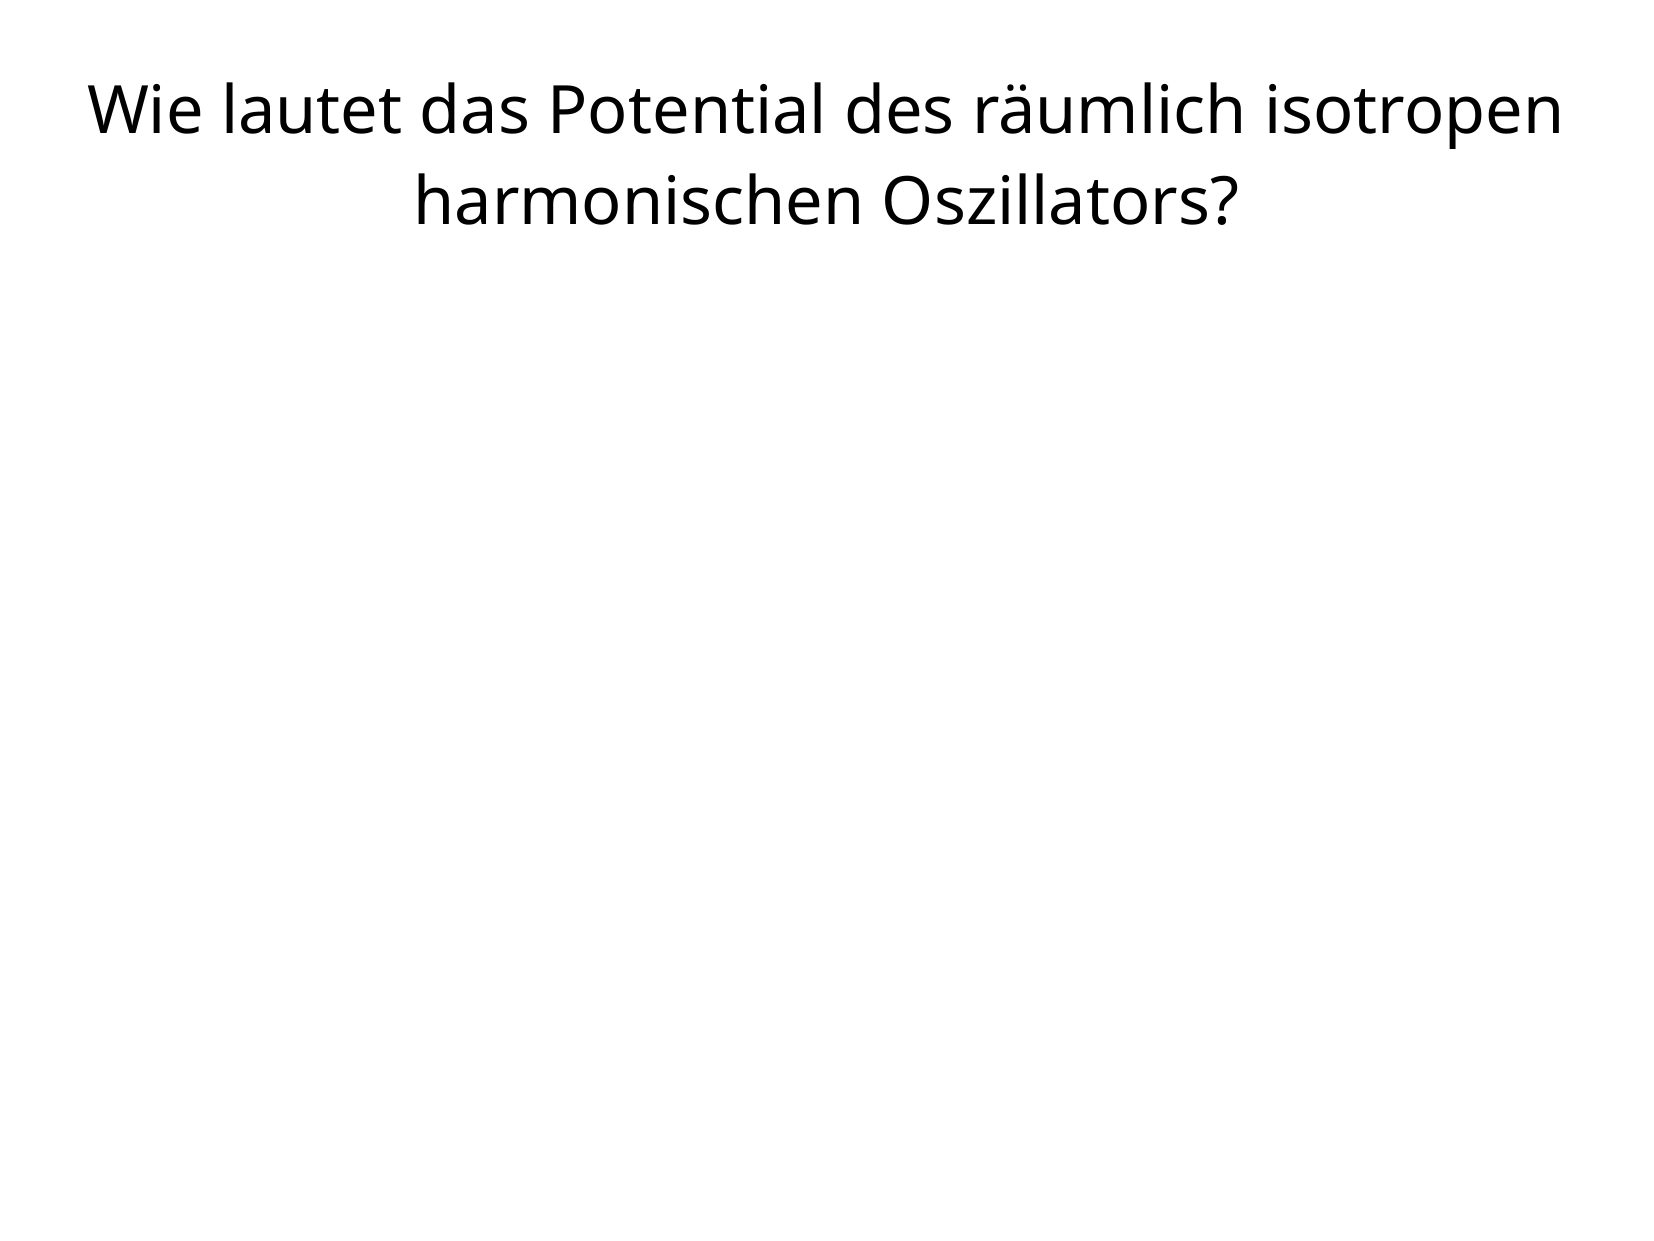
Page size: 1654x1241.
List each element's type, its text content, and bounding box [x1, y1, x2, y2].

title Wie lautet das Potential des räumlich isotropen harmonischen Oszillators? [82, 49, 1571, 257]
